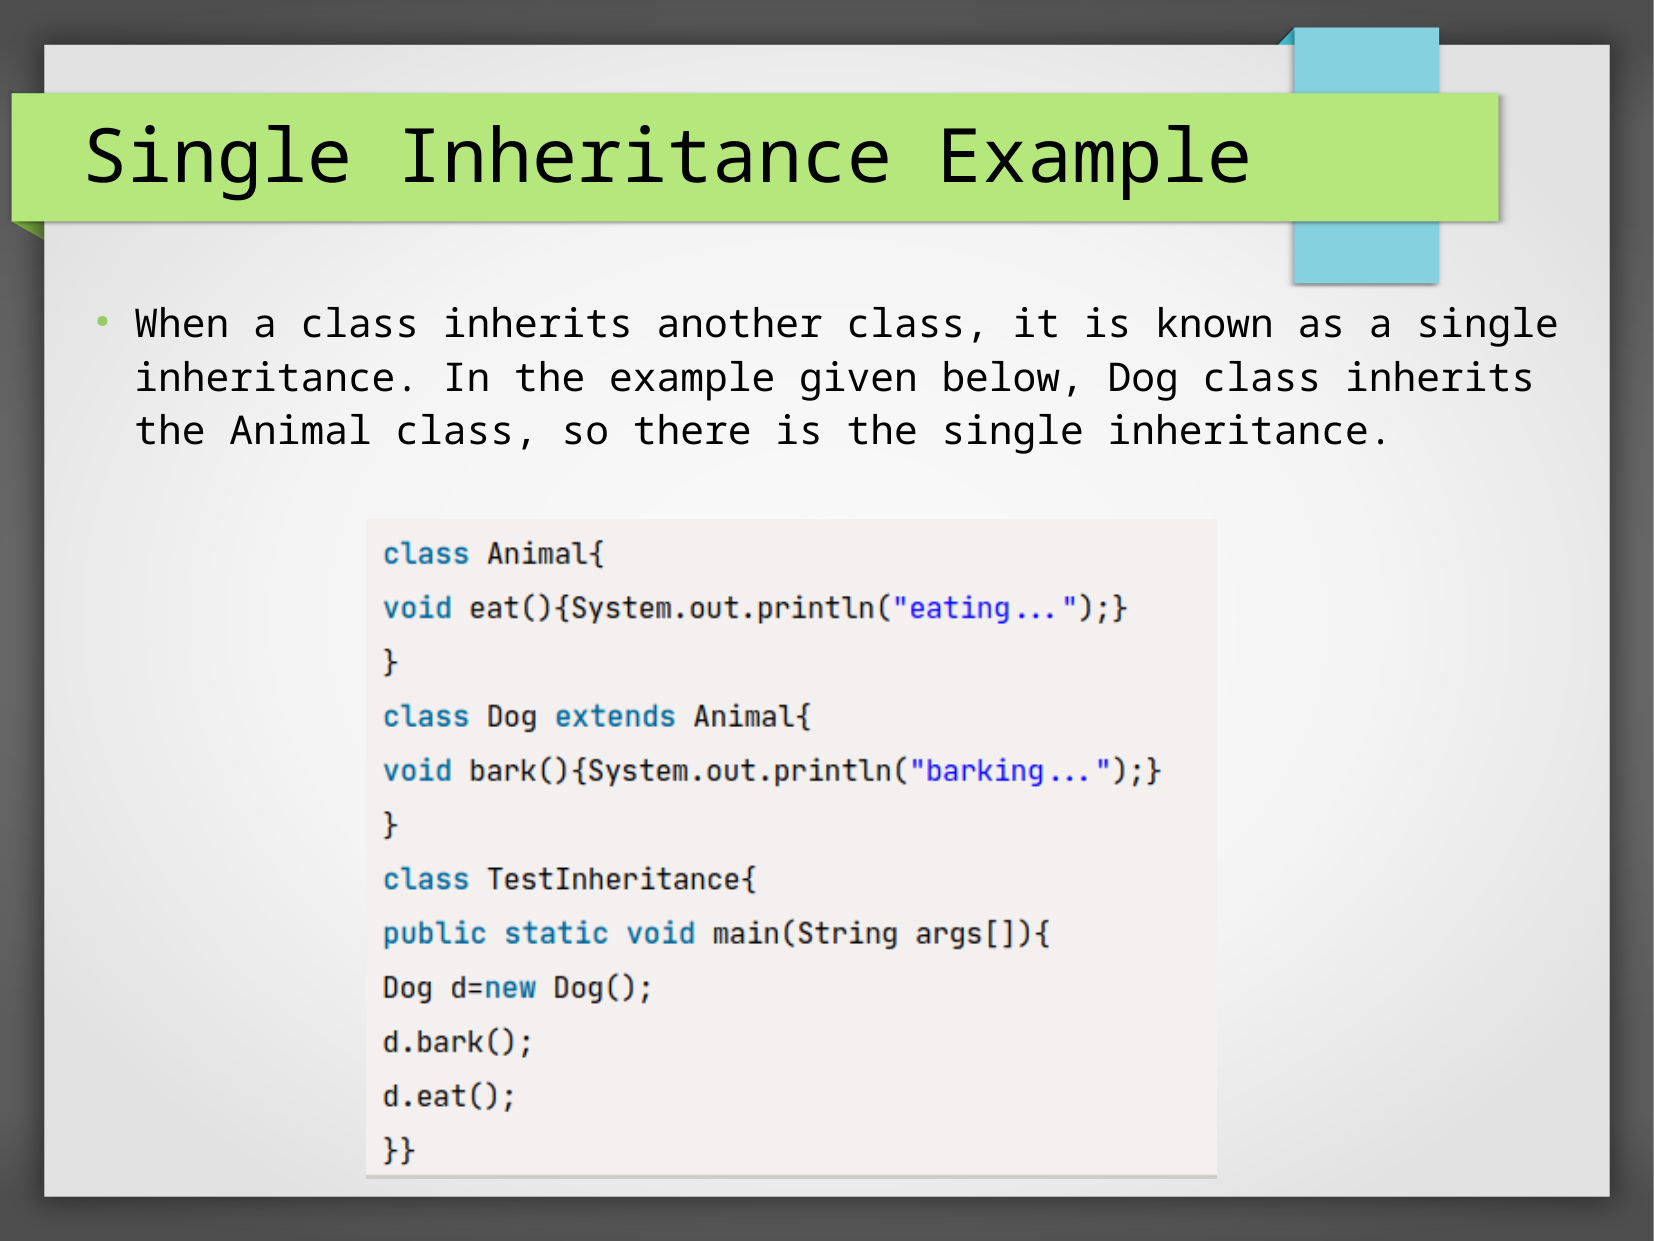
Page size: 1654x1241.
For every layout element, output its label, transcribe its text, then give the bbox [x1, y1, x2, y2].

title Single Inheritance Example [82, 94, 1264, 213]
list When a class inherits another class, it is known as a single inheritance. In the example given below, Dog class inherits the Animal class, so there is the single inheritance. [82, 295, 1571, 508]
picture [0, 0, 1654, 1241]
